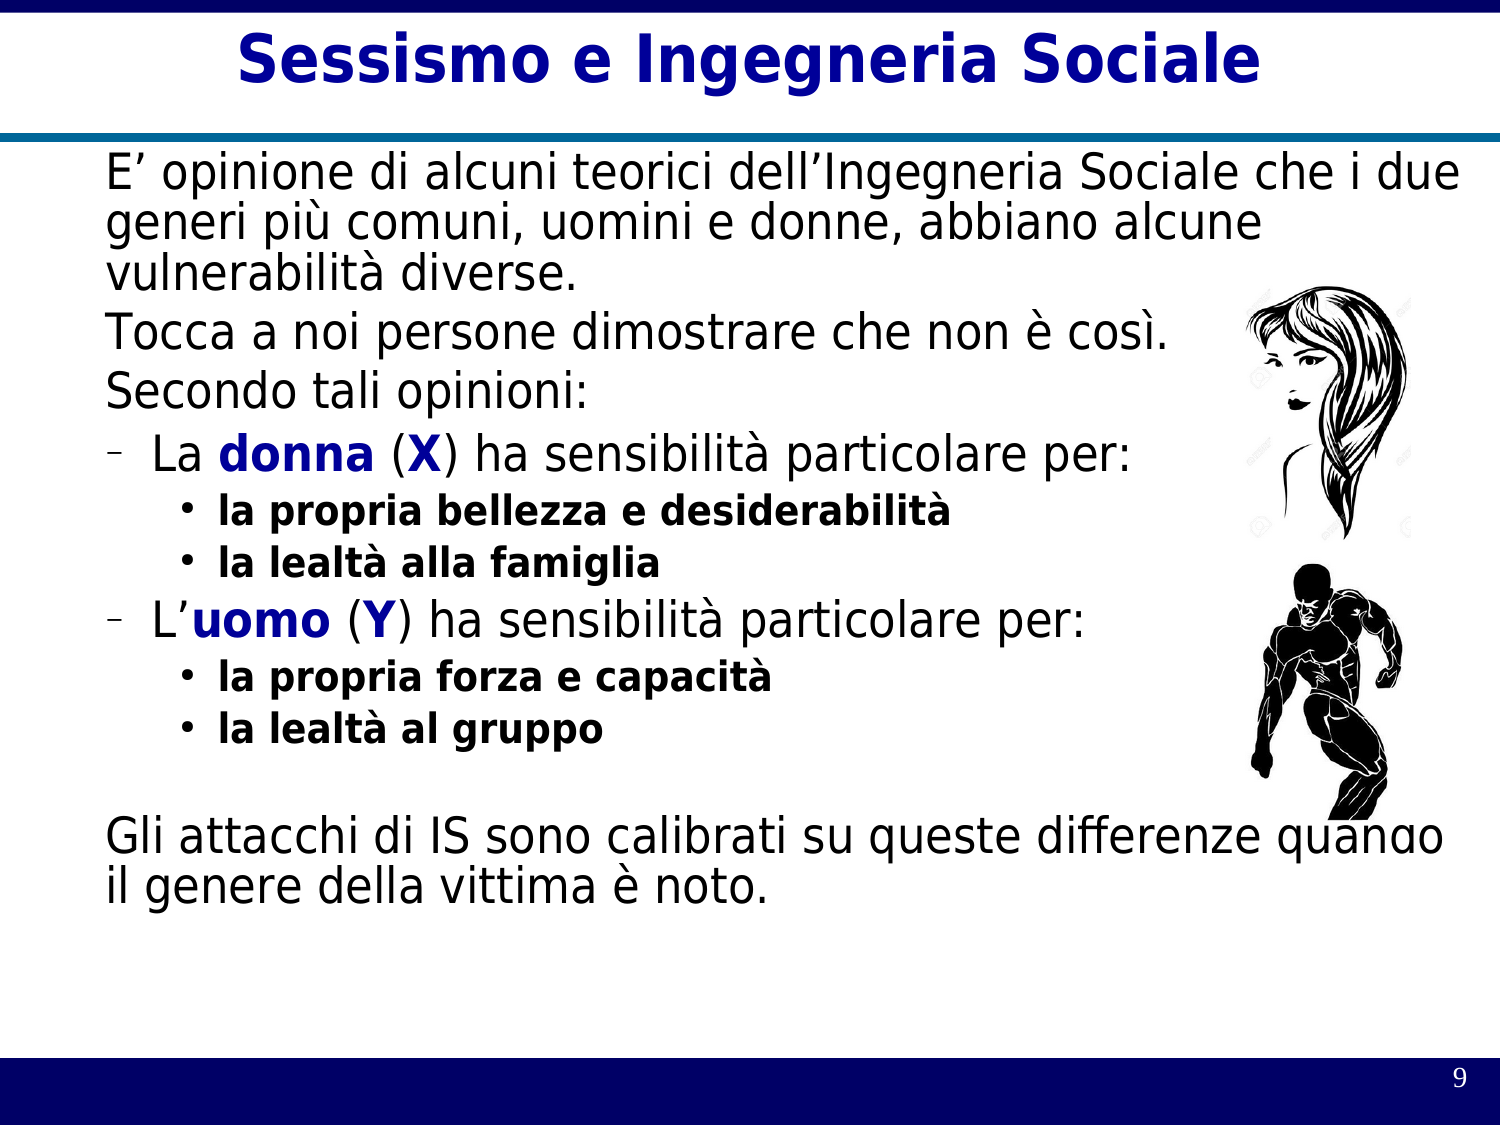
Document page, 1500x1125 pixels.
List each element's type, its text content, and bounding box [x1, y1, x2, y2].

list E’ opinione di alcuni teorici dell’Ingegneria Sociale che i due generi più comuni, uomini e donne, abbiano alcune vulnerabilità diverse. Tocca a noi persone dimostrare che non è così. Secondo tali opinioni: La donna (X) ha sensibilità particolare per: la propria bellezza e desiderabilità la lealtà alla famiglia L’uomo (Y) ha sensibilità particolare per: la propria forza e capacità la lealtà al gruppo Gli attacchi di IS sono calibrati su queste differenze quando il genere della vittima è noto. [30, 149, 1471, 1021]
picture [1240, 284, 1411, 543]
picture [1226, 554, 1415, 826]
title Sessismo e Ingegneria Sociale [30, 0, 1471, 126]
